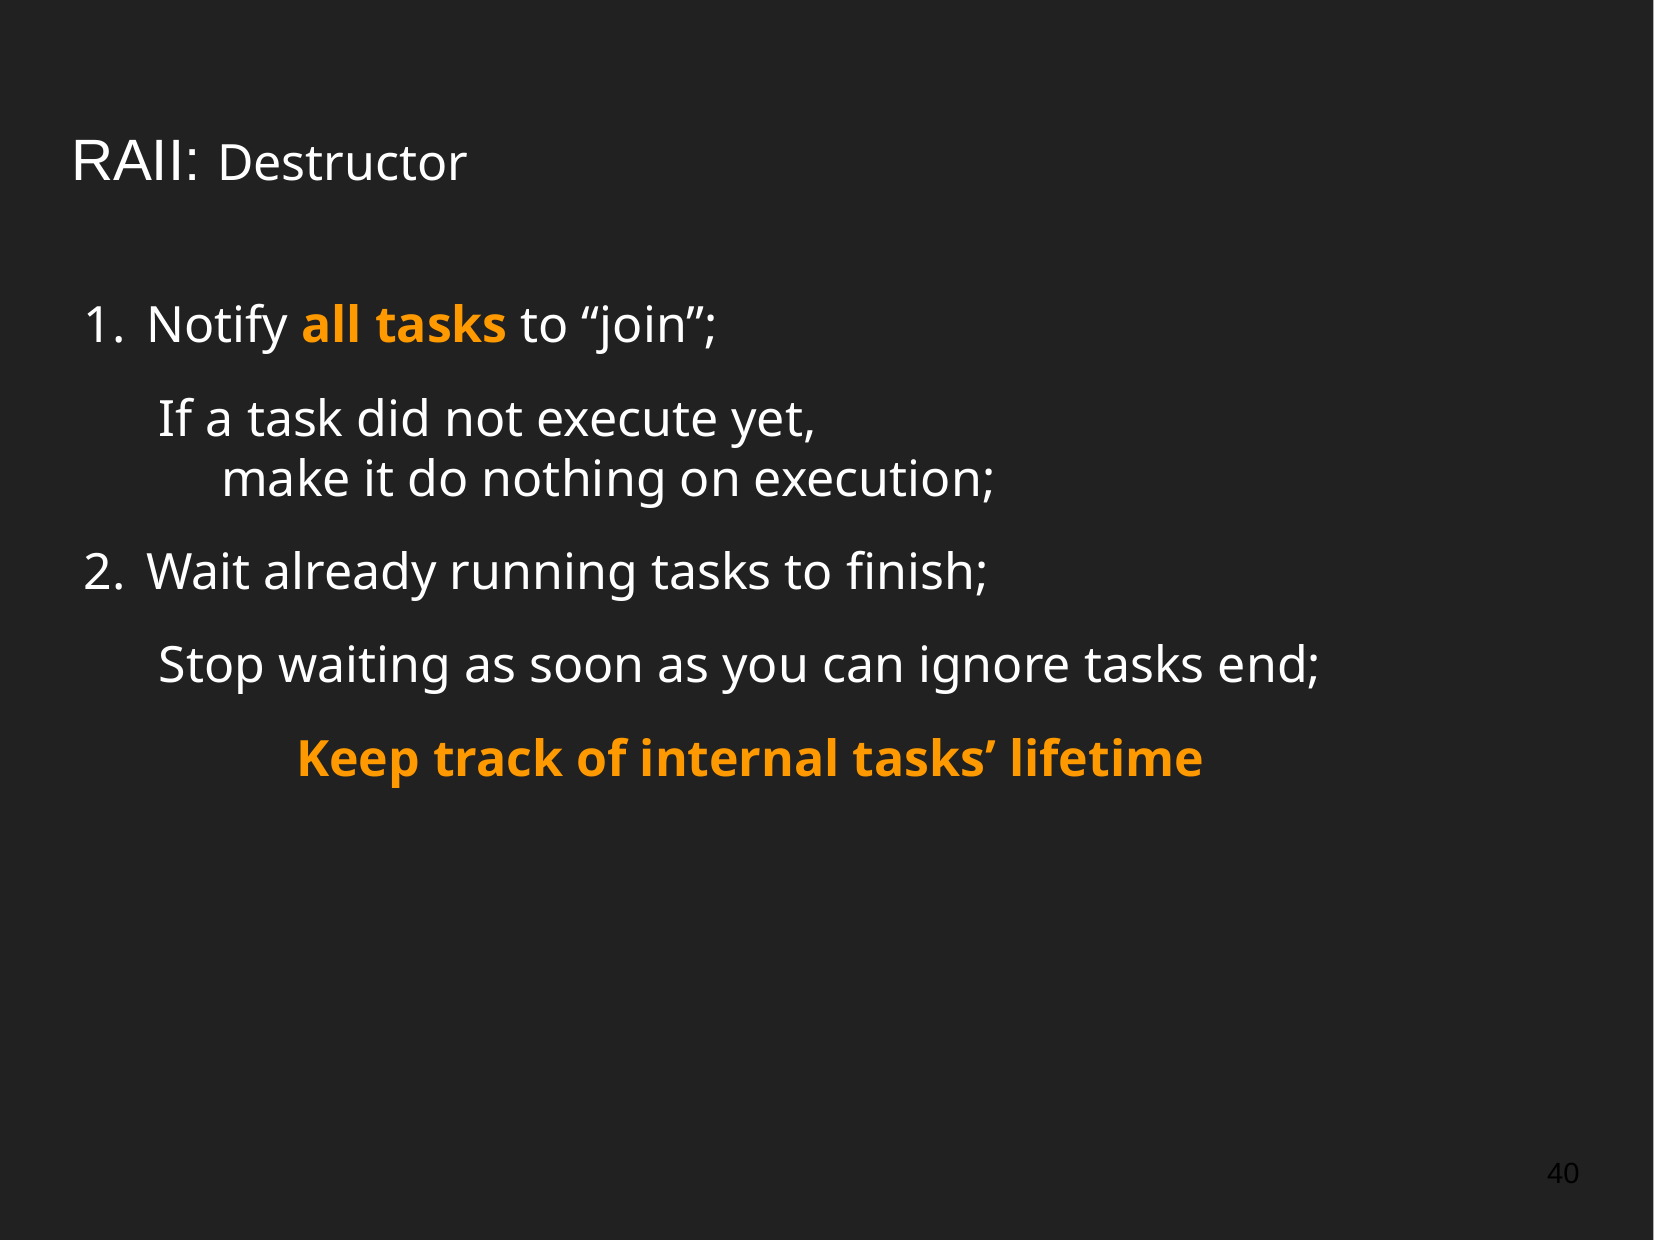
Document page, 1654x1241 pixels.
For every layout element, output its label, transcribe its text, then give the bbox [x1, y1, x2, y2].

title RAII: Destructor [56, 107, 1598, 246]
slide_number <number> [1532, 1124, 1632, 1220]
list Notify all tasks to “join”; If a task did not execute yet, make it do nothing on execution; Wait already running tasks to finish; Stop waiting as soon as you can ignore tasks end; Keep track of internal tasks’ lifetime [56, 277, 1598, 1102]
